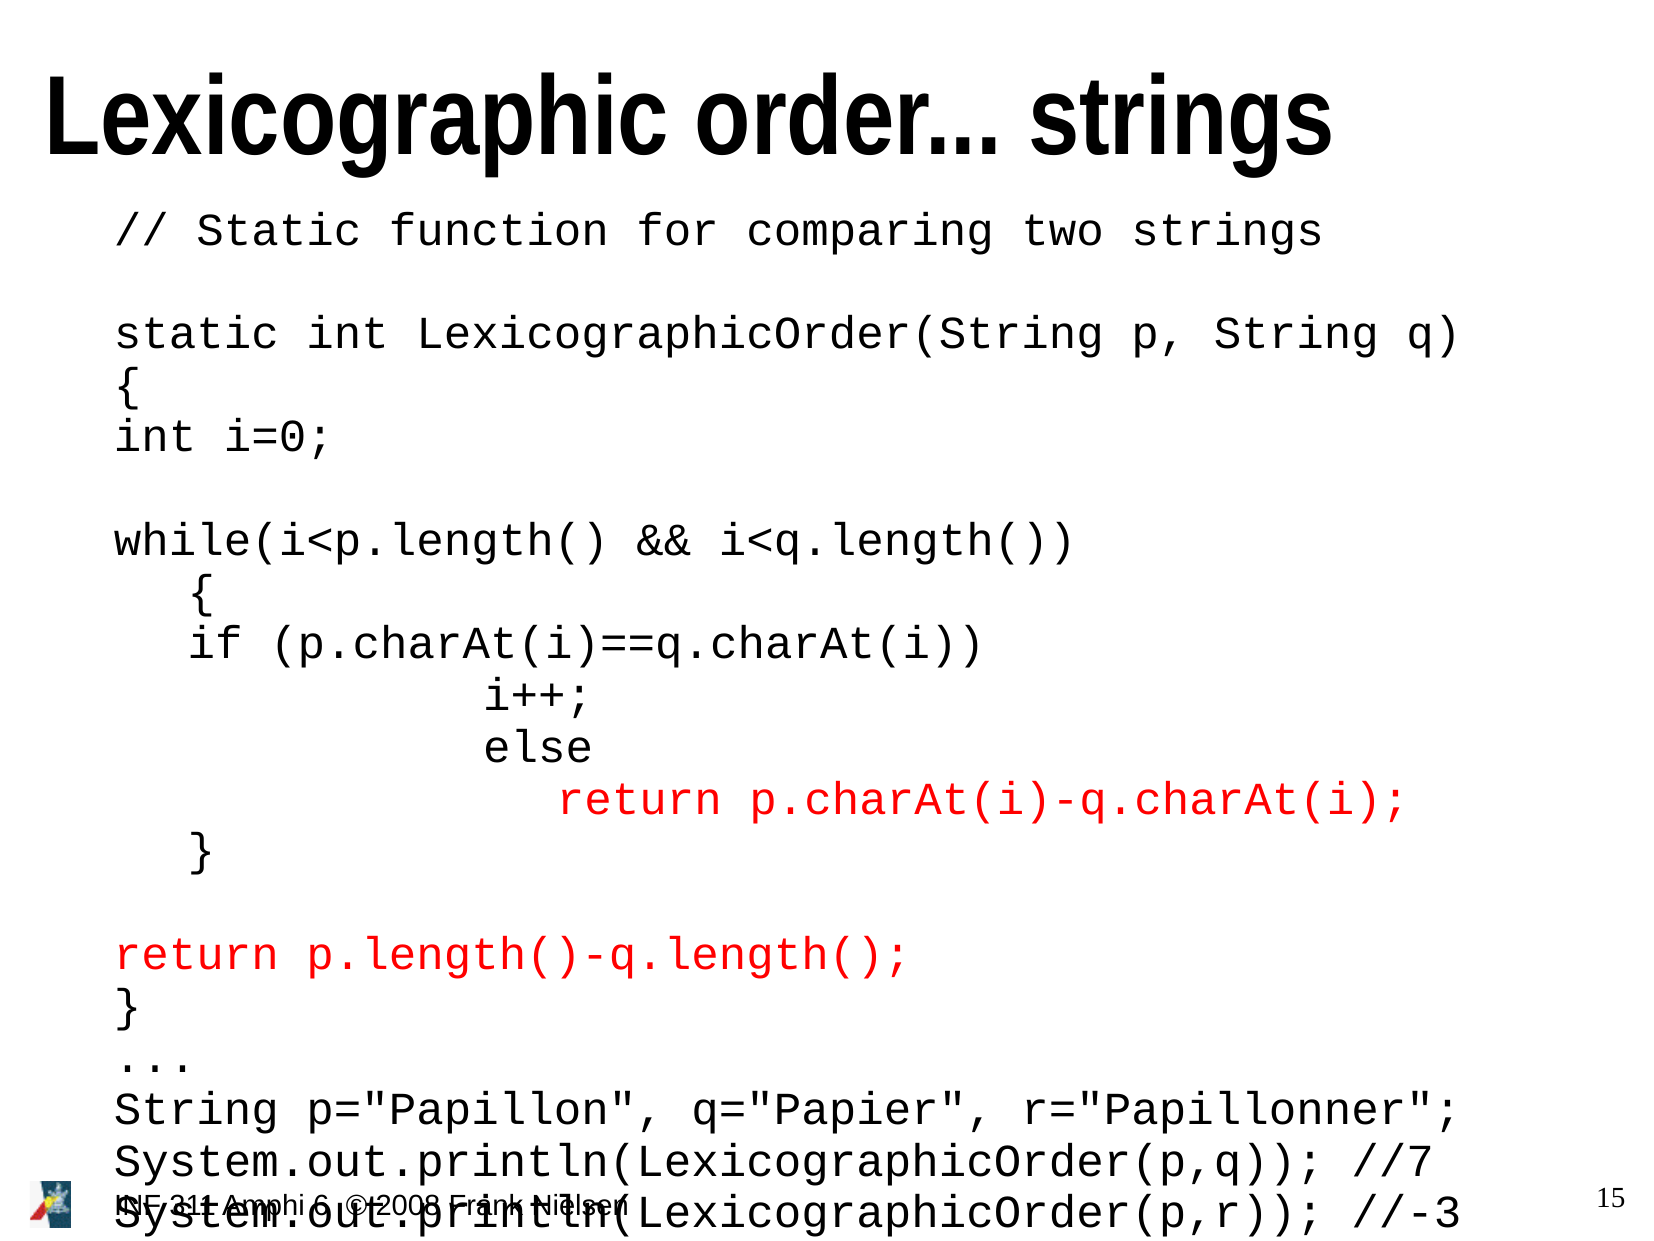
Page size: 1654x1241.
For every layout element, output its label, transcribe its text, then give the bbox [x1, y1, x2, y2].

text_box // Static function for comparing two strings static int LexicographicOrder(String p, String q) { int i=0; while(i<p.length() && i<q.length()) { if (p.charAt(i)==q.charAt(i)) i++; else return p.charAt(i)-q.charAt(i); } return p.length()-q.length(); } ... String p="Papillon", q="Papier", r="Papillonner"; System.out.println(LexicographicOrder(p,q)); //7 System.out.println(LexicographicOrder(p,r)); //-3 [99, 199, 1532, 1241]
picture [29, 1181, 71, 1228]
text_box Lexicographic order... strings [29, 41, 1351, 186]
